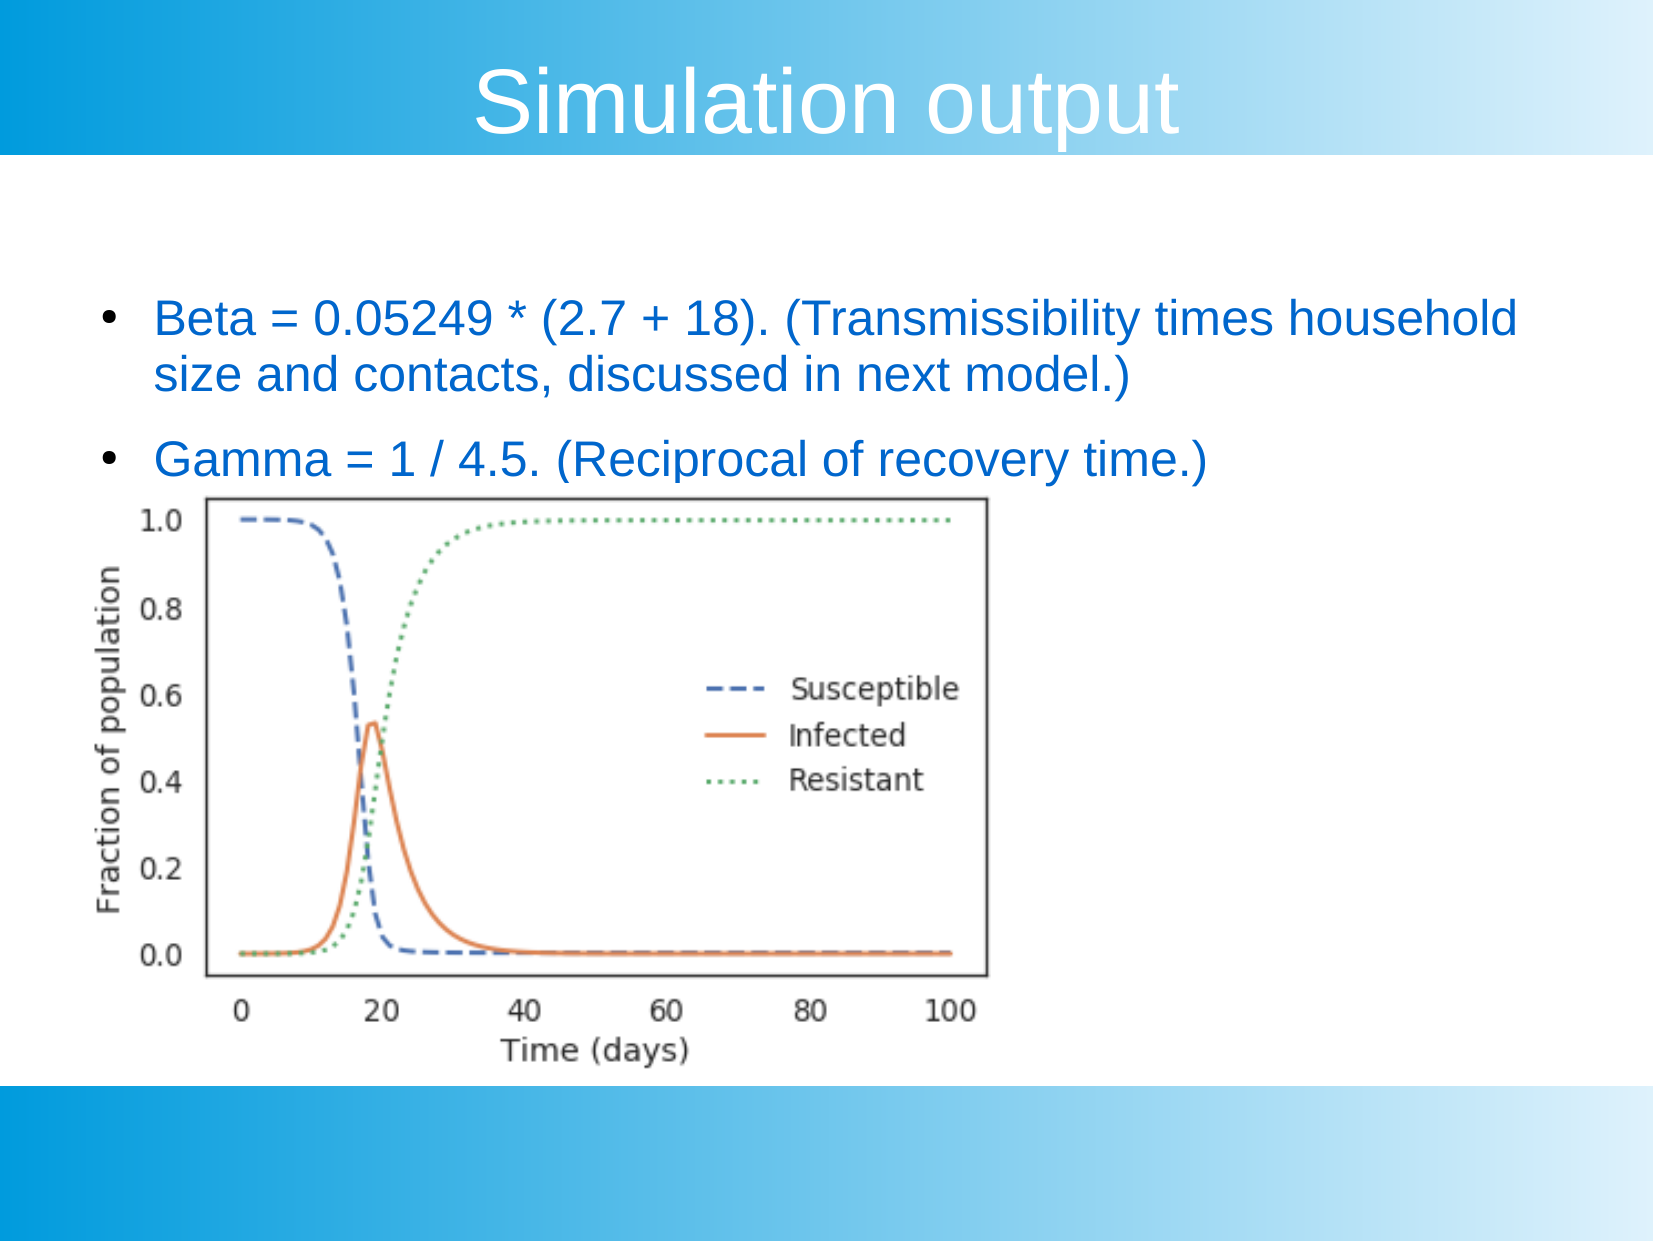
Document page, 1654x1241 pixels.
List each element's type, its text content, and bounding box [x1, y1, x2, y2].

list Beta = 0.05249 * (2.7 + 18). (Transmissibility times household size and contacts, discussed in next model.) Gamma = 1 / 4.5. (Reciprocal of recovery time.) [82, 290, 1571, 1010]
title Simulation output [82, 49, 1571, 155]
picture [82, 483, 1002, 1084]
